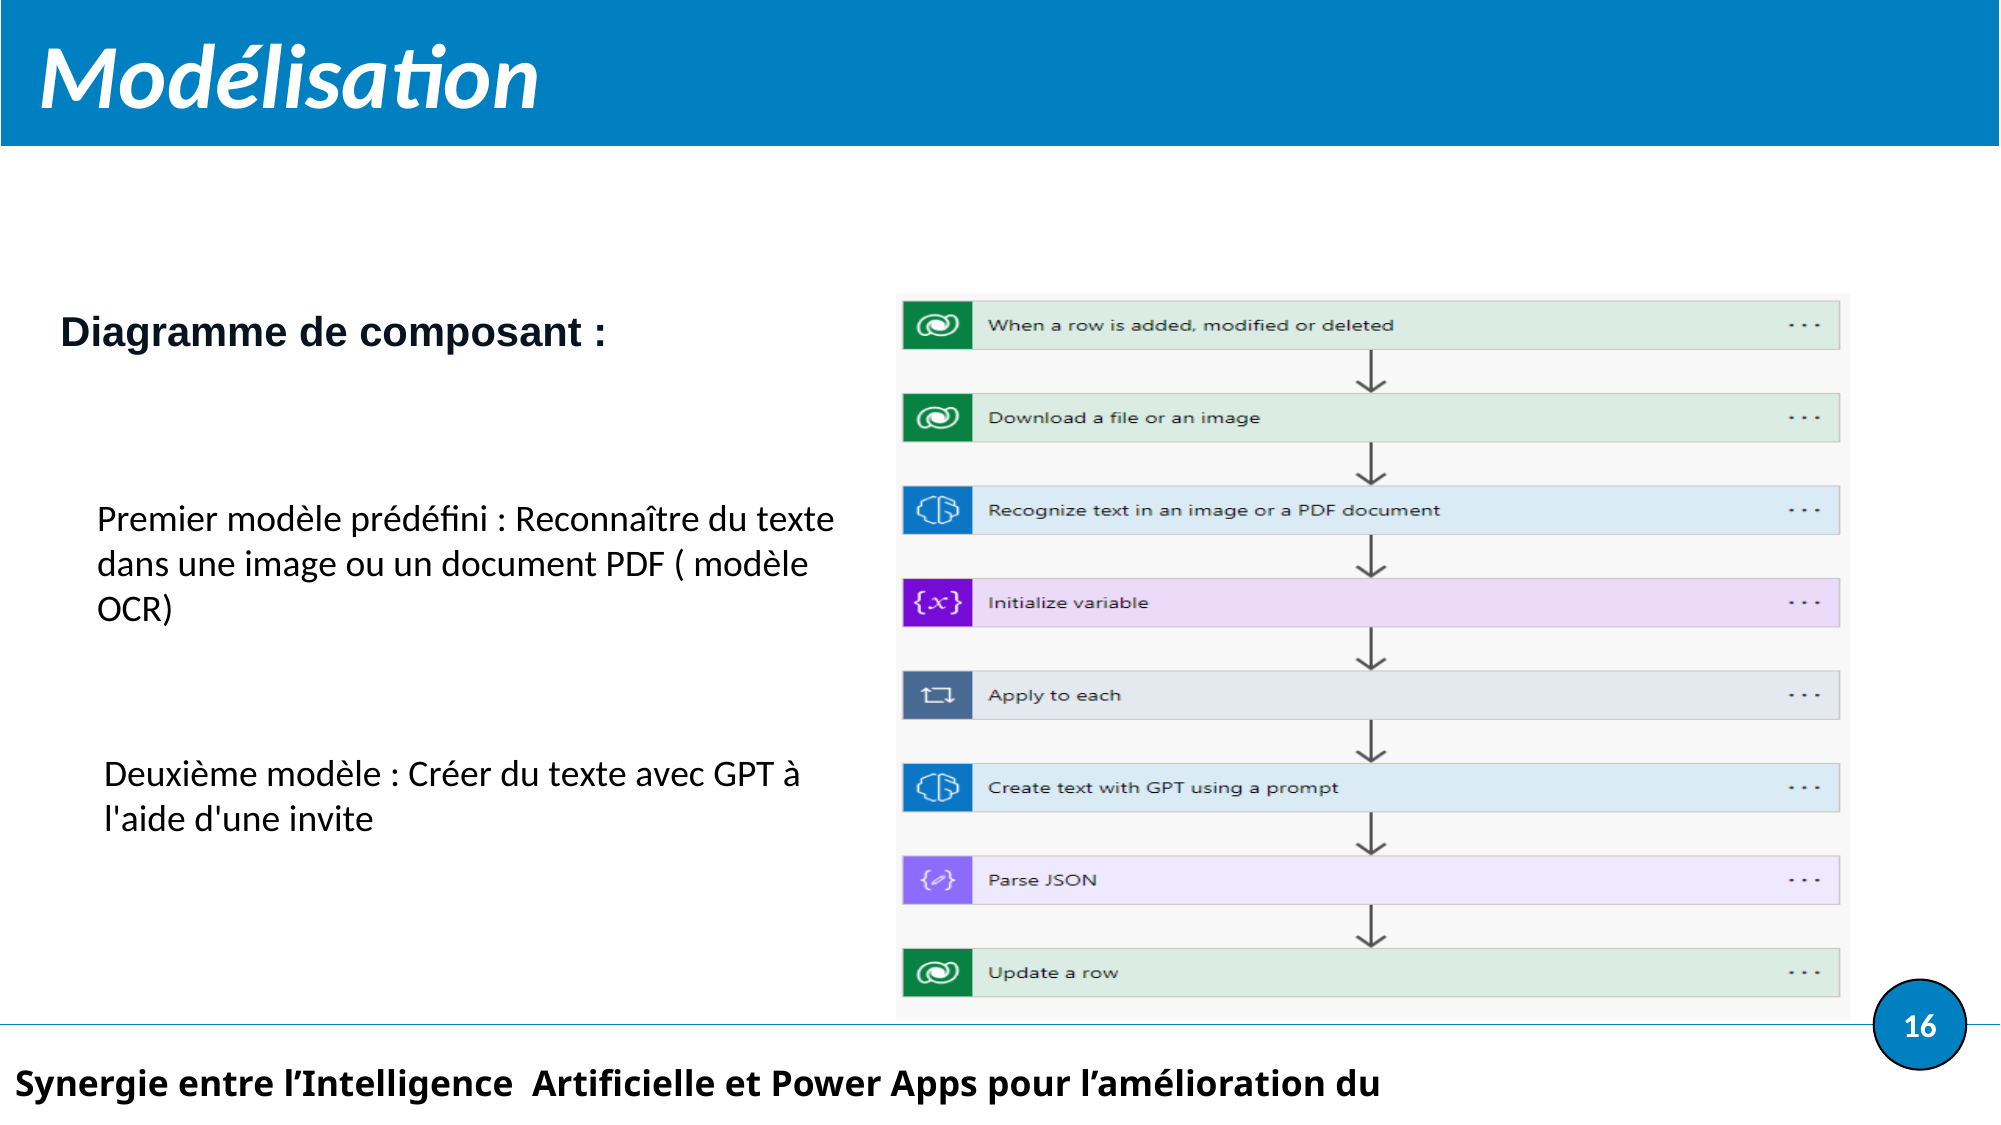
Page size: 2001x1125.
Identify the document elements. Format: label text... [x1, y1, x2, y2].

text_box Diagramme de composant : [45, 297, 896, 364]
text_box 16 [1873, 979, 1967, 1070]
picture [896, 293, 1850, 1020]
text_box Synergie entre l’Intelligence Artificielle et Power Apps pour l’amélioration du processus de recrutement [0, 1032, 1564, 1107]
text_box Modélisation [0, 0, 2000, 147]
text_box Premier modèle prédéfini : Reconnaître du texte dans une image ou un document PDF ( modèle OCR) [82, 486, 860, 639]
text_box Deuxième modèle : Créer du texte avec GPT à l'aide d'une invite [89, 741, 867, 848]
